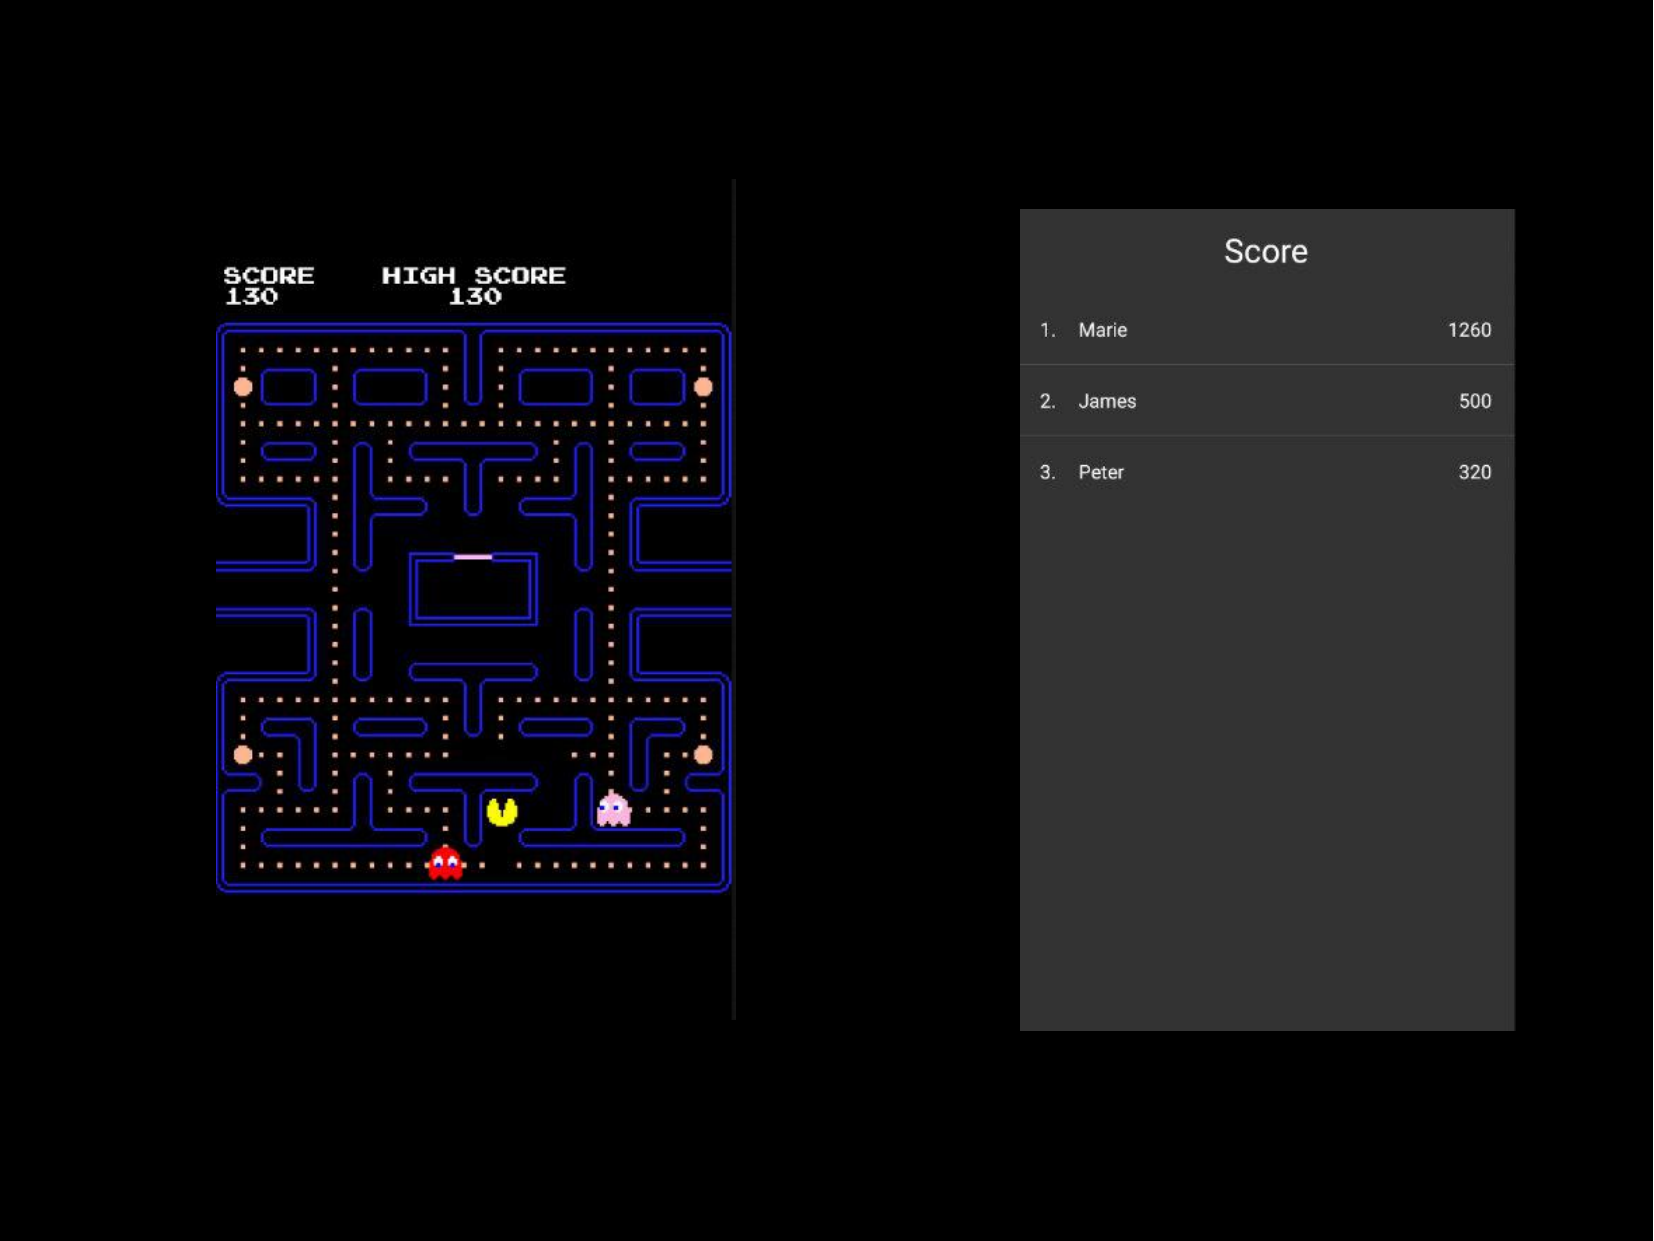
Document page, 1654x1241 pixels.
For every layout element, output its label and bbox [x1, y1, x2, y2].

picture [1020, 209, 1516, 1031]
picture [216, 179, 736, 1021]
